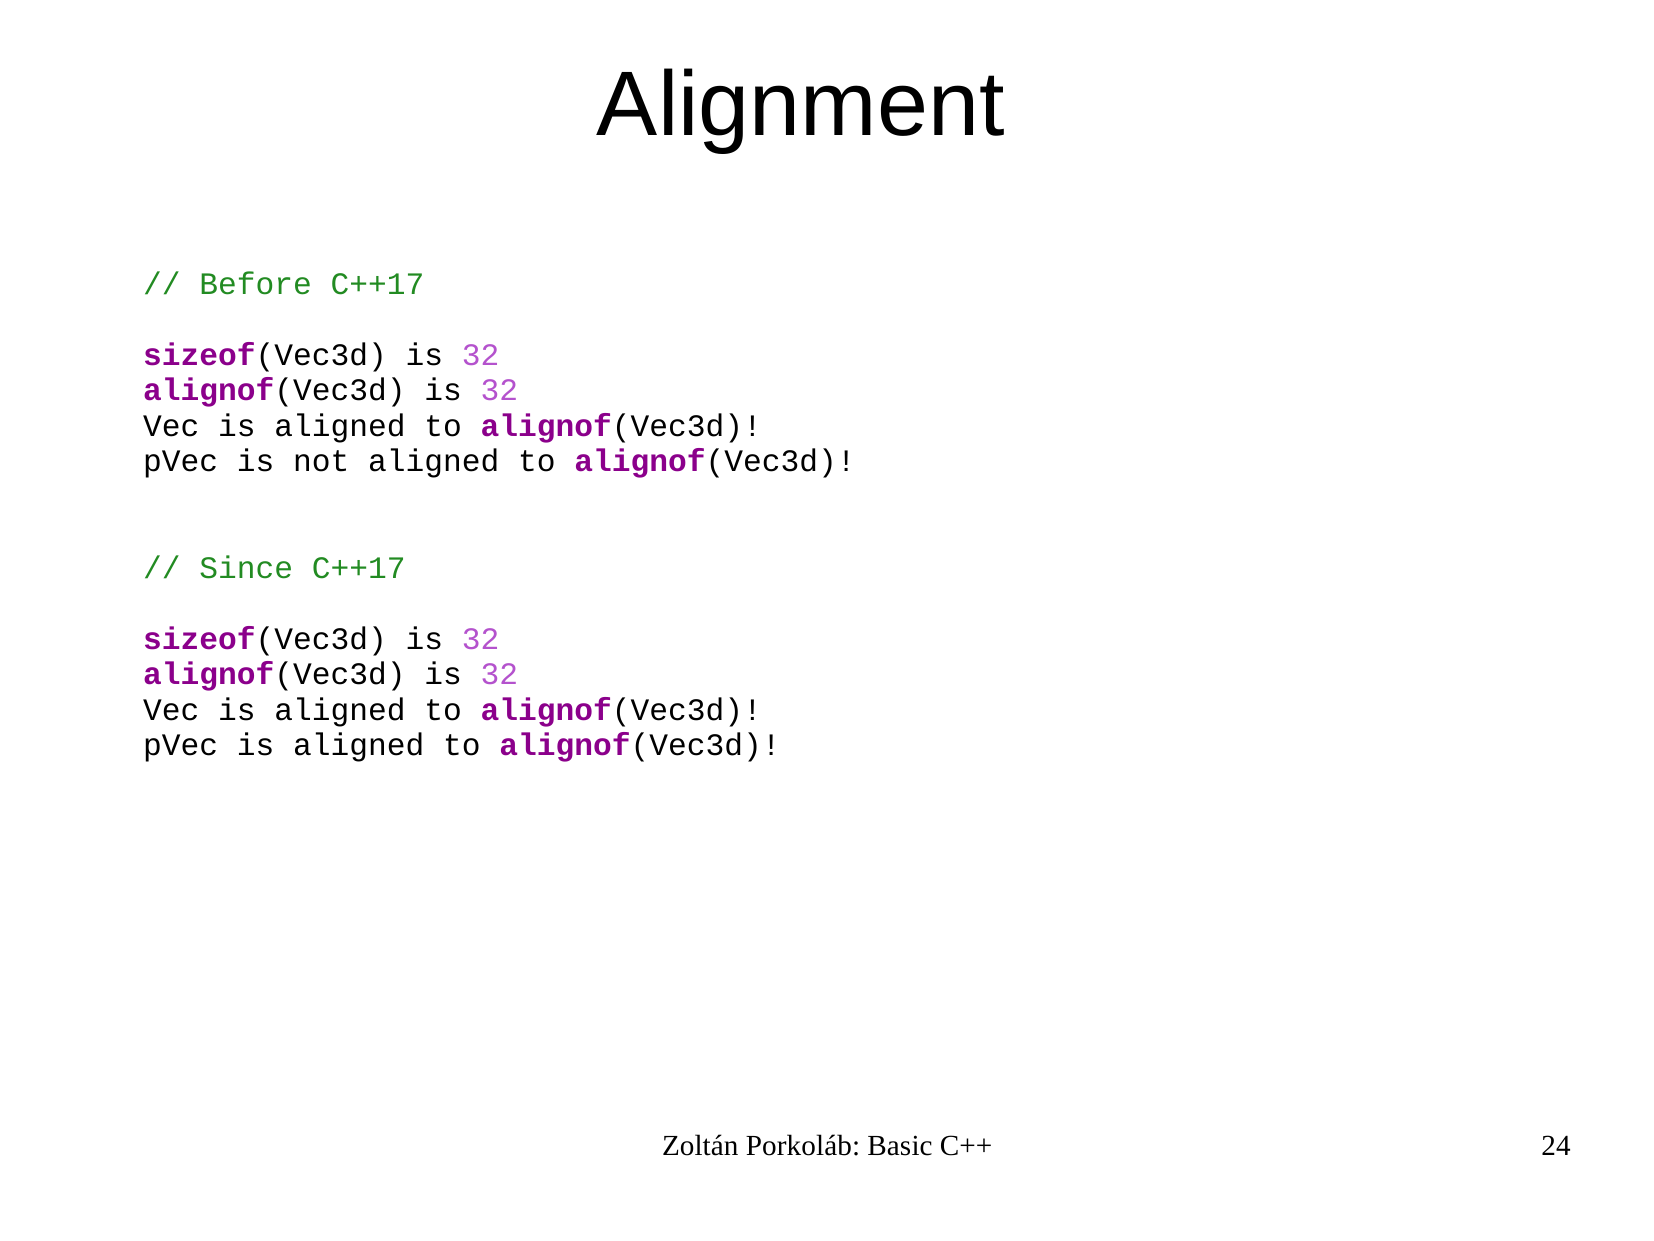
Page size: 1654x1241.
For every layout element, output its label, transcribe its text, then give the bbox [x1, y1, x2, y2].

title Alignment [56, 0, 1546, 208]
text_box // Before C++17 sizeof(Vec3d) is 32 alignof(Vec3d) is 32 Vec is aligned to alignof(Vec3d)! pVec is not aligned to alignof(Vec3d)! // Since C++17 sizeof(Vec3d) is 32 alignof(Vec3d) is 32 Vec is aligned to alignof(Vec3d)! pVec is aligned to alignof(Vec3d)! [53, 225, 1654, 1241]
